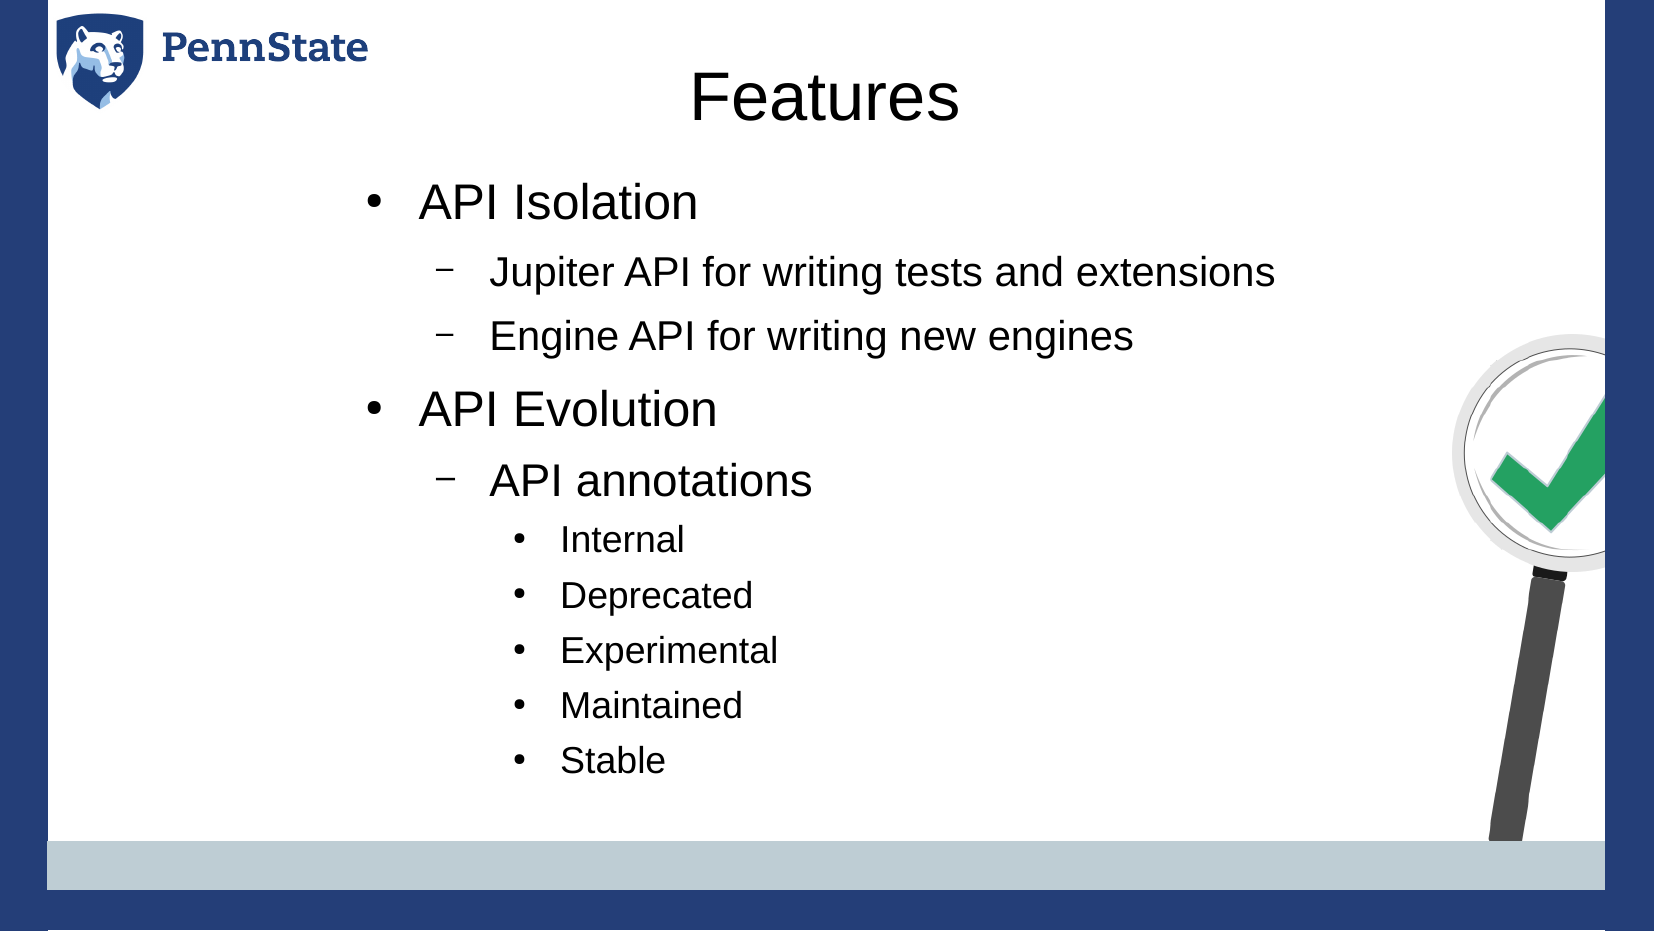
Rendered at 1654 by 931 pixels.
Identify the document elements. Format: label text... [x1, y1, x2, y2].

picture [1452, 334, 1605, 841]
title Features [60, 19, 1591, 175]
list API Isolation Jupiter API for writing tests and extensions Engine API for writing new engines API Evolution API annotations Internal Deprecated Experimental Maintained Stable [347, 174, 1306, 804]
picture [48, 0, 411, 152]
